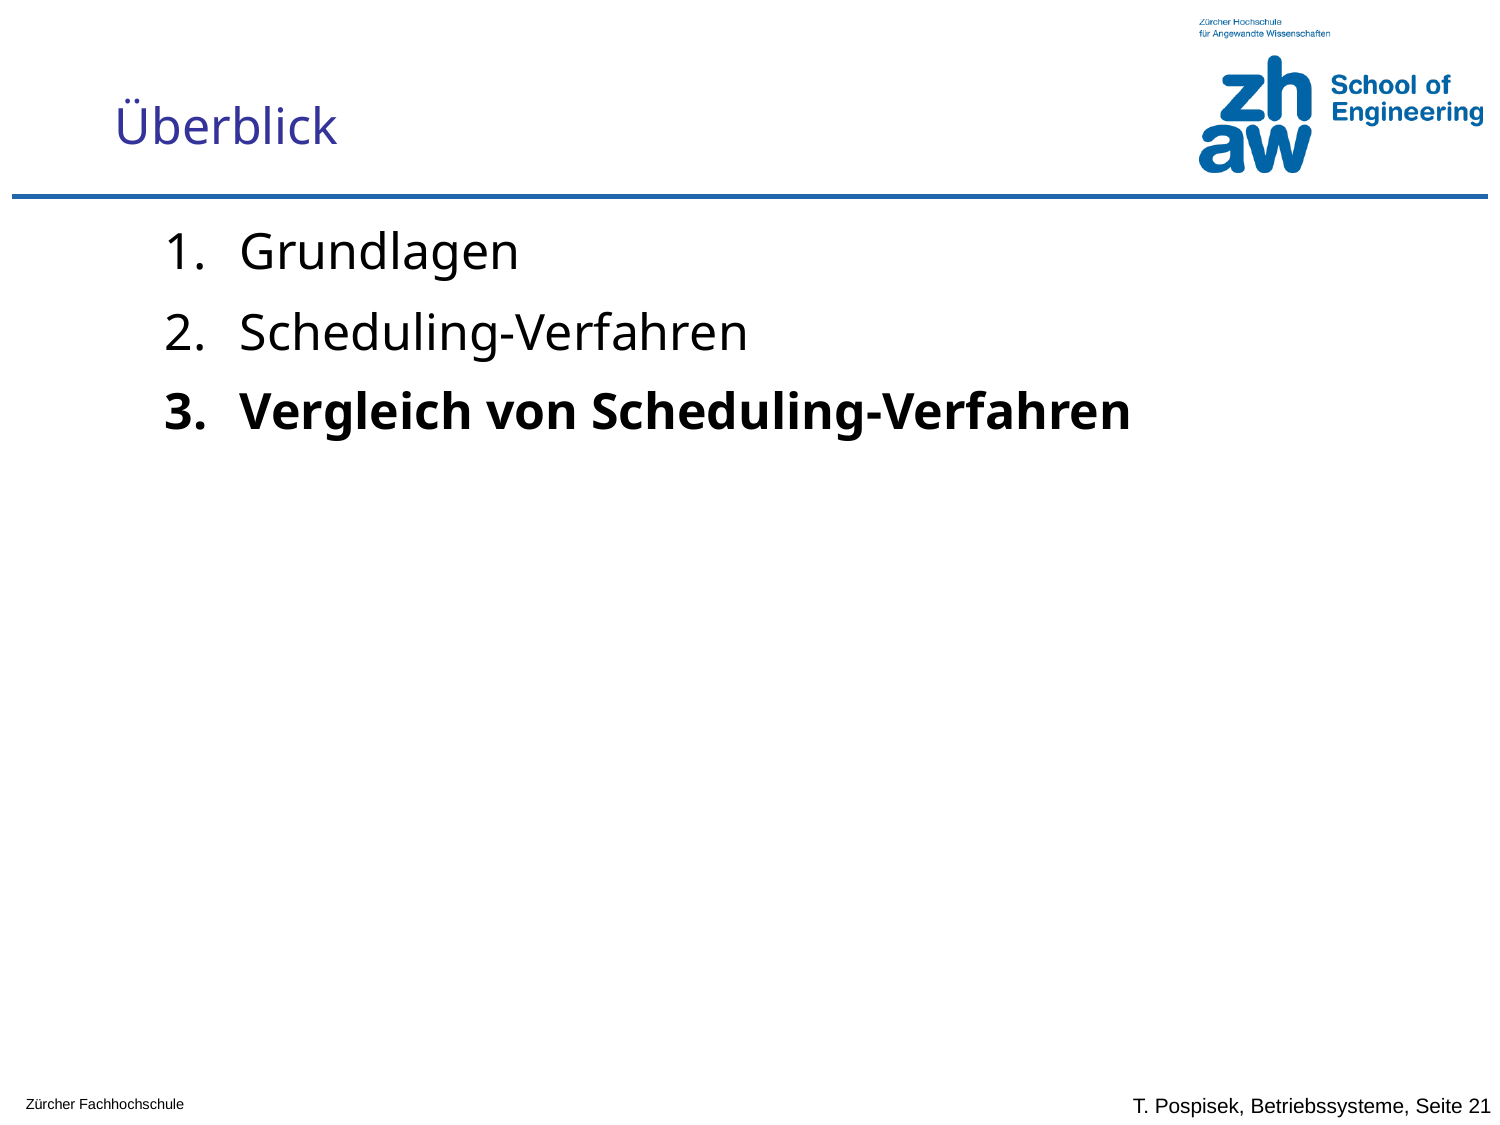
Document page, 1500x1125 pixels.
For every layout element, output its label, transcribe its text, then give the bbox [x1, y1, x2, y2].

text_box Grundlagen Scheduling-Verfahren Vergleich von Scheduling-Verfahren [149, 212, 1363, 988]
picture [1199, 19, 1483, 173]
title Überblick [99, 50, 1379, 163]
